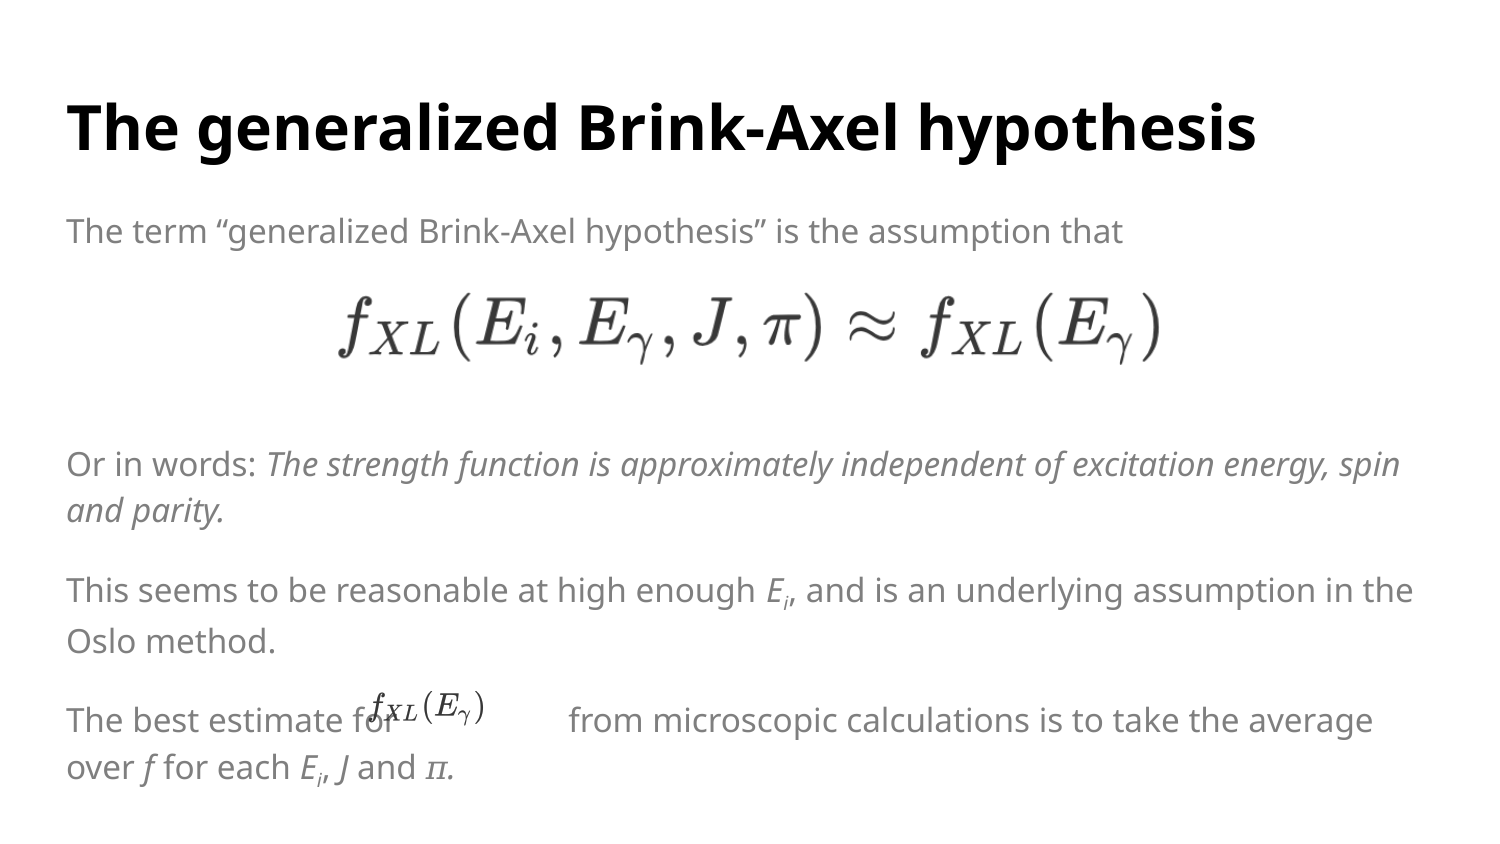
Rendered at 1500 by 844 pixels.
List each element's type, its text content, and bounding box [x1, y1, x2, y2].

title The generalized Brink-Axel hypothesis [51, 72, 1449, 176]
picture [333, 289, 1167, 370]
list The term “generalized Brink-Axel hypothesis” is the assumption that [51, 189, 1449, 310]
list Or in words: The strength function is approximately independent of excitation energy, spin and parity. This seems to be reasonable at high enough Ei, and is an underlying assumption in the Oslo method. The best estimate for from microscopic calculations is to take the average over f for each Ei, J and 𝜋. [51, 421, 1449, 790]
picture [367, 689, 486, 728]
